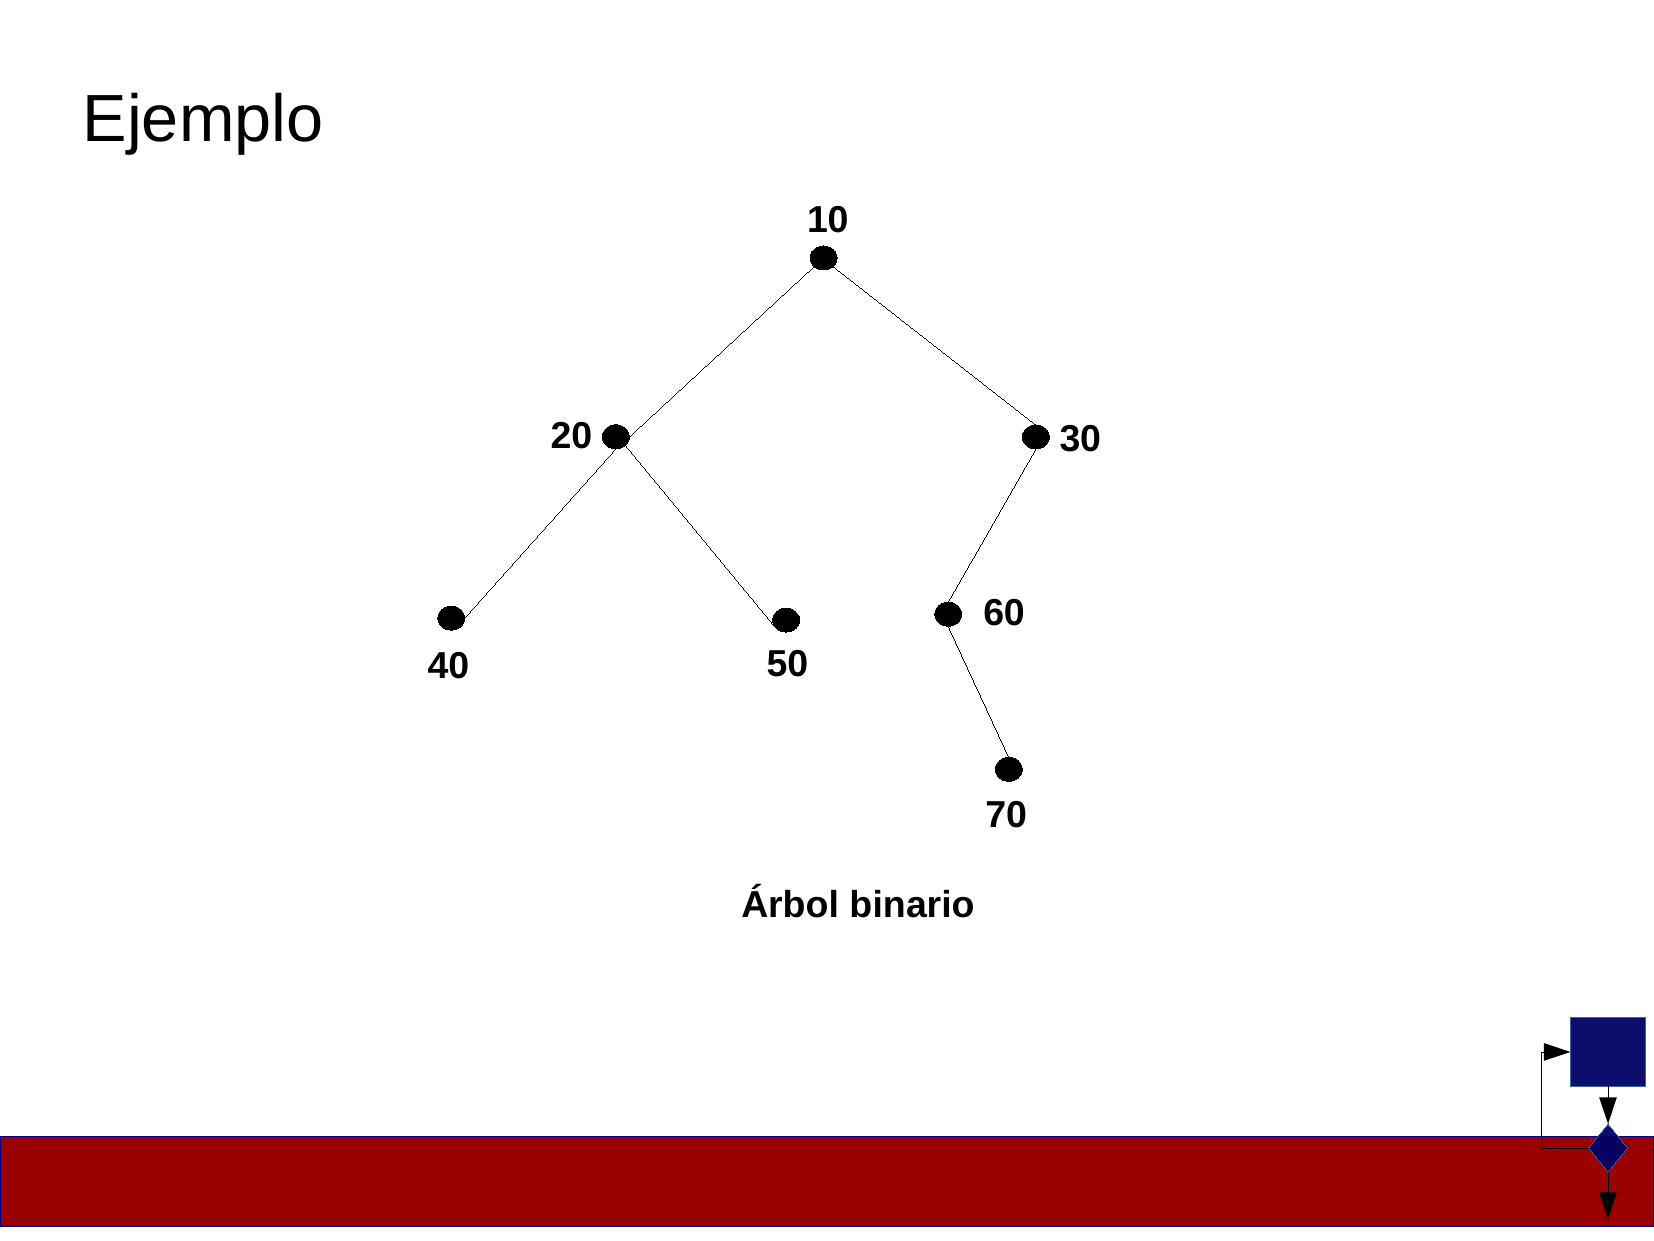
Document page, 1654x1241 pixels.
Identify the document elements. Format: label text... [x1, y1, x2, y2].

text_box 70 [984, 794, 1028, 834]
text_box [934, 602, 962, 627]
text_box [1570, 1017, 1646, 1087]
text_box Árbol binario [841, 890, 875, 919]
text_box [810, 245, 838, 270]
text_box 60 [982, 593, 1026, 632]
text_box [602, 424, 630, 449]
text_box 30 [1058, 419, 1102, 458]
text_box [772, 608, 800, 633]
subtitle Ejemplo [82, 49, 1571, 1010]
text_box 20 [549, 416, 593, 455]
text_box [995, 757, 1023, 782]
text_box 50 [766, 644, 809, 683]
text_box 40 [427, 646, 471, 685]
text_box [1022, 424, 1050, 449]
text_box 10 [806, 200, 850, 240]
text_box [0, 1124, 1654, 1227]
text_box [437, 606, 465, 631]
